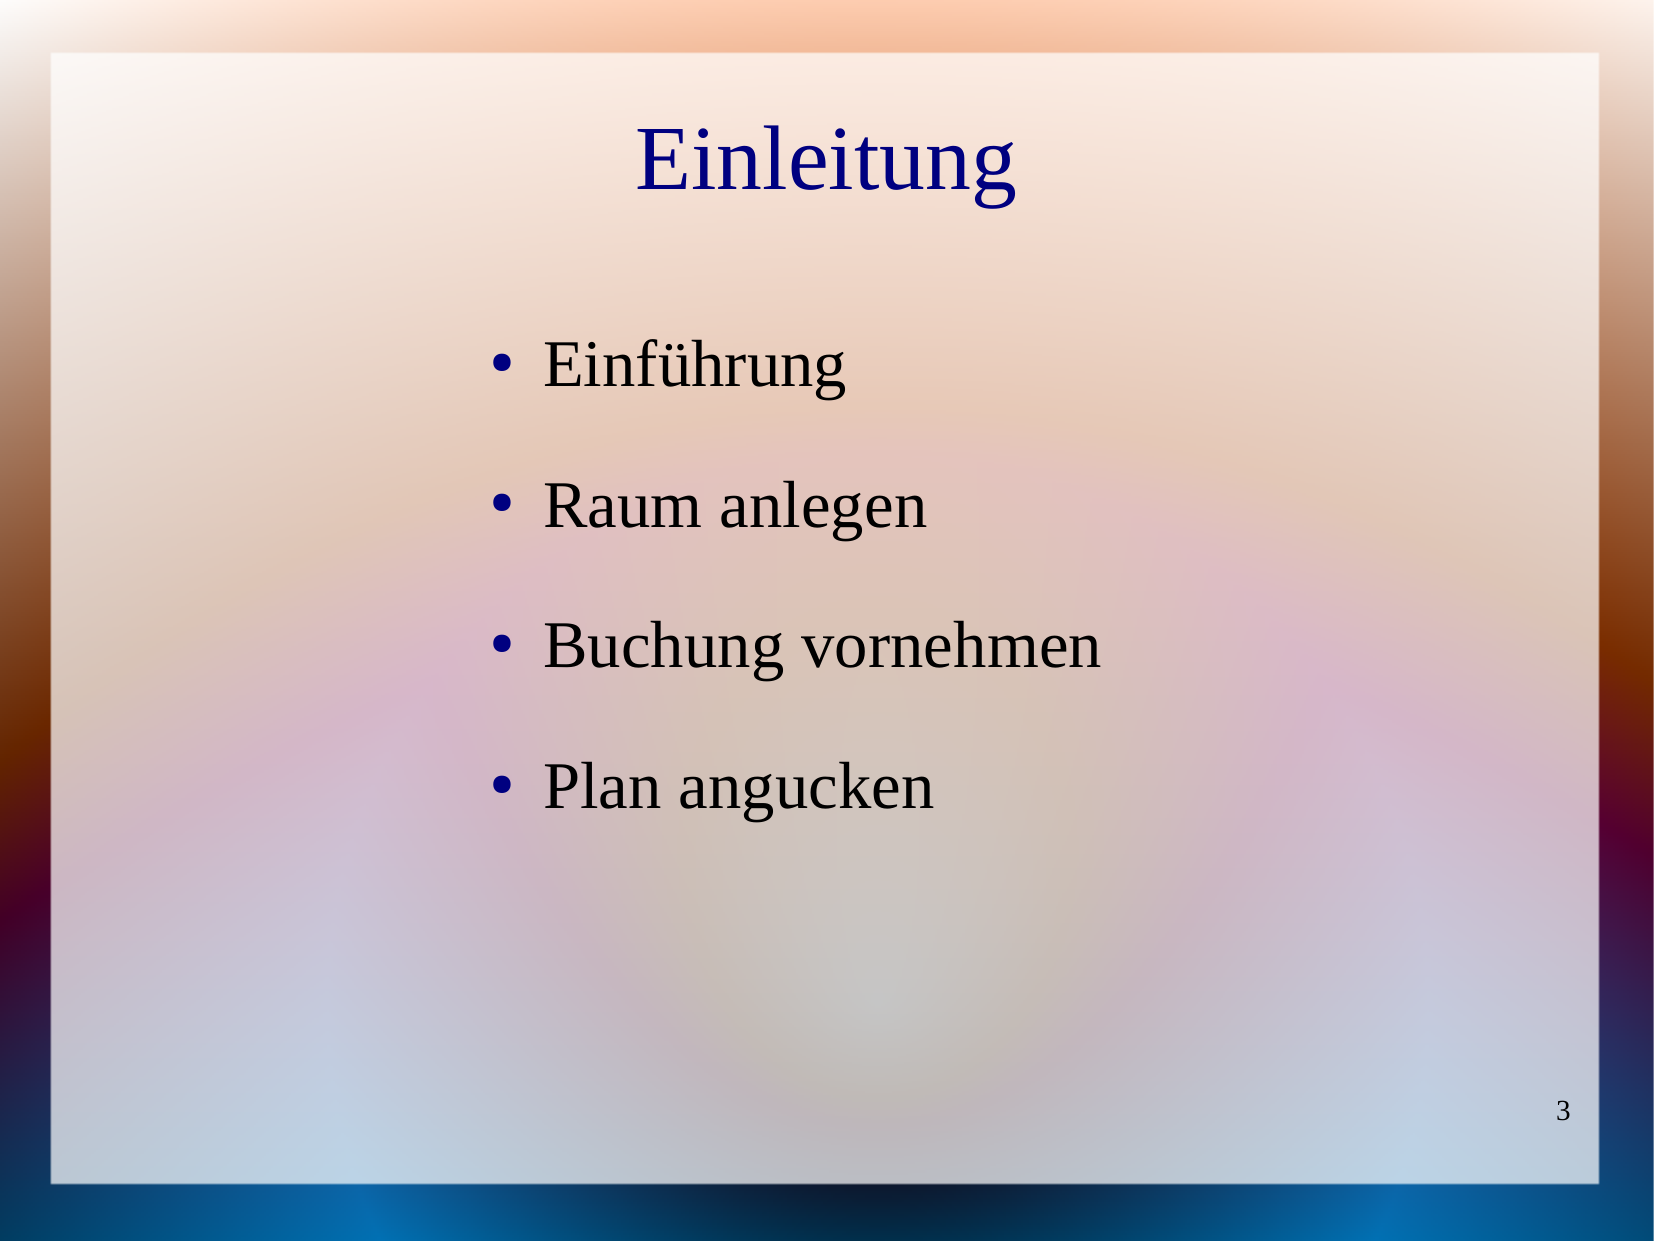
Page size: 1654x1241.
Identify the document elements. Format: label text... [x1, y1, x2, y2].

picture [0, 0, 1654, 1241]
title Einleitung [82, 55, 1571, 263]
list Einführung Raum anlegen Buchung vornehmen Plan angucken [472, 290, 1571, 1109]
